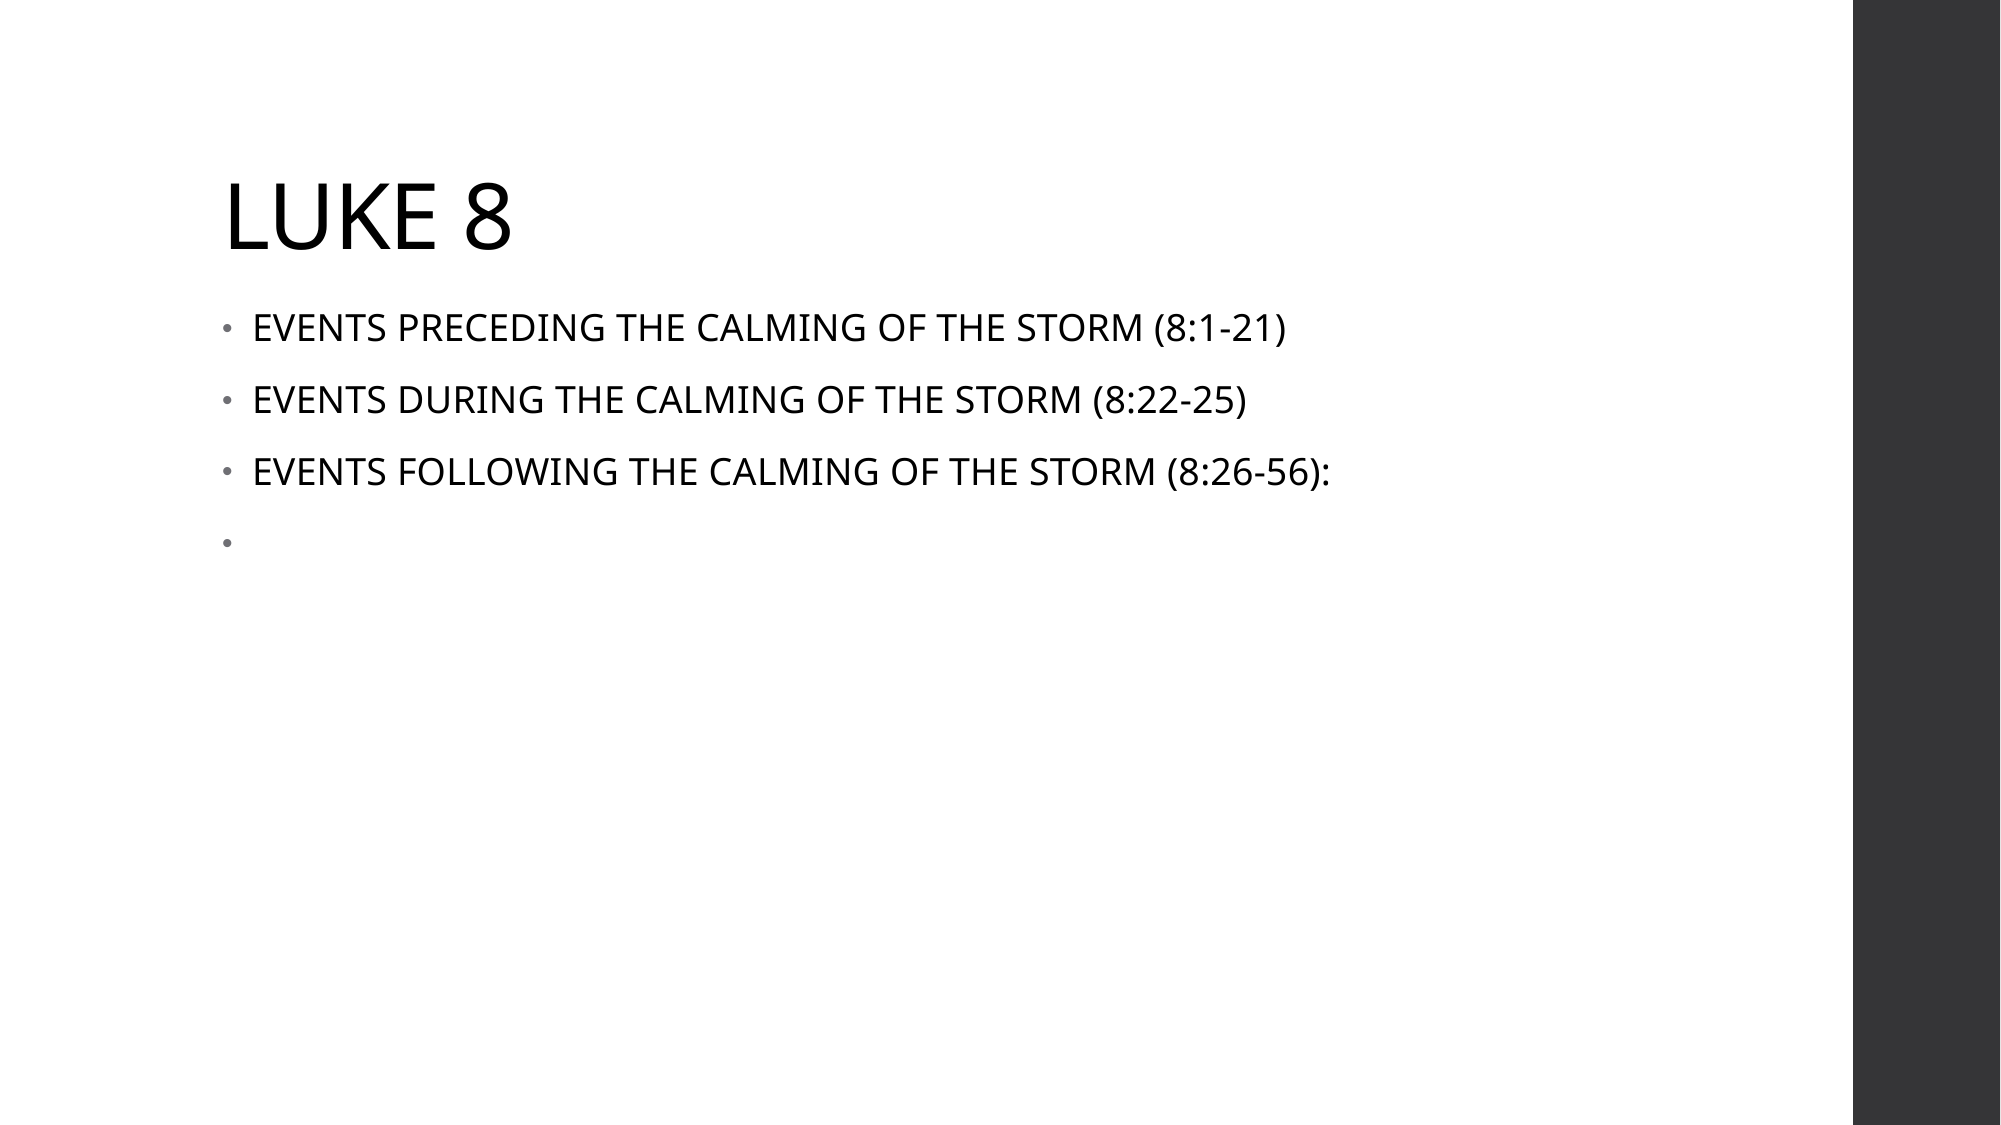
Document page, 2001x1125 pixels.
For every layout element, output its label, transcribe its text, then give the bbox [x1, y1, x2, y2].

list EVENTS PRECEDING THE CALMING OF THE STORM (8:1-21) EVENTS DURING THE CALMING OF THE STORM (8:22-25) EVENTS FOLLOWING THE CALMING OF THE STORM (8:26-56): [206, 299, 1617, 1014]
title LUKE 8 [206, 60, 1797, 278]
